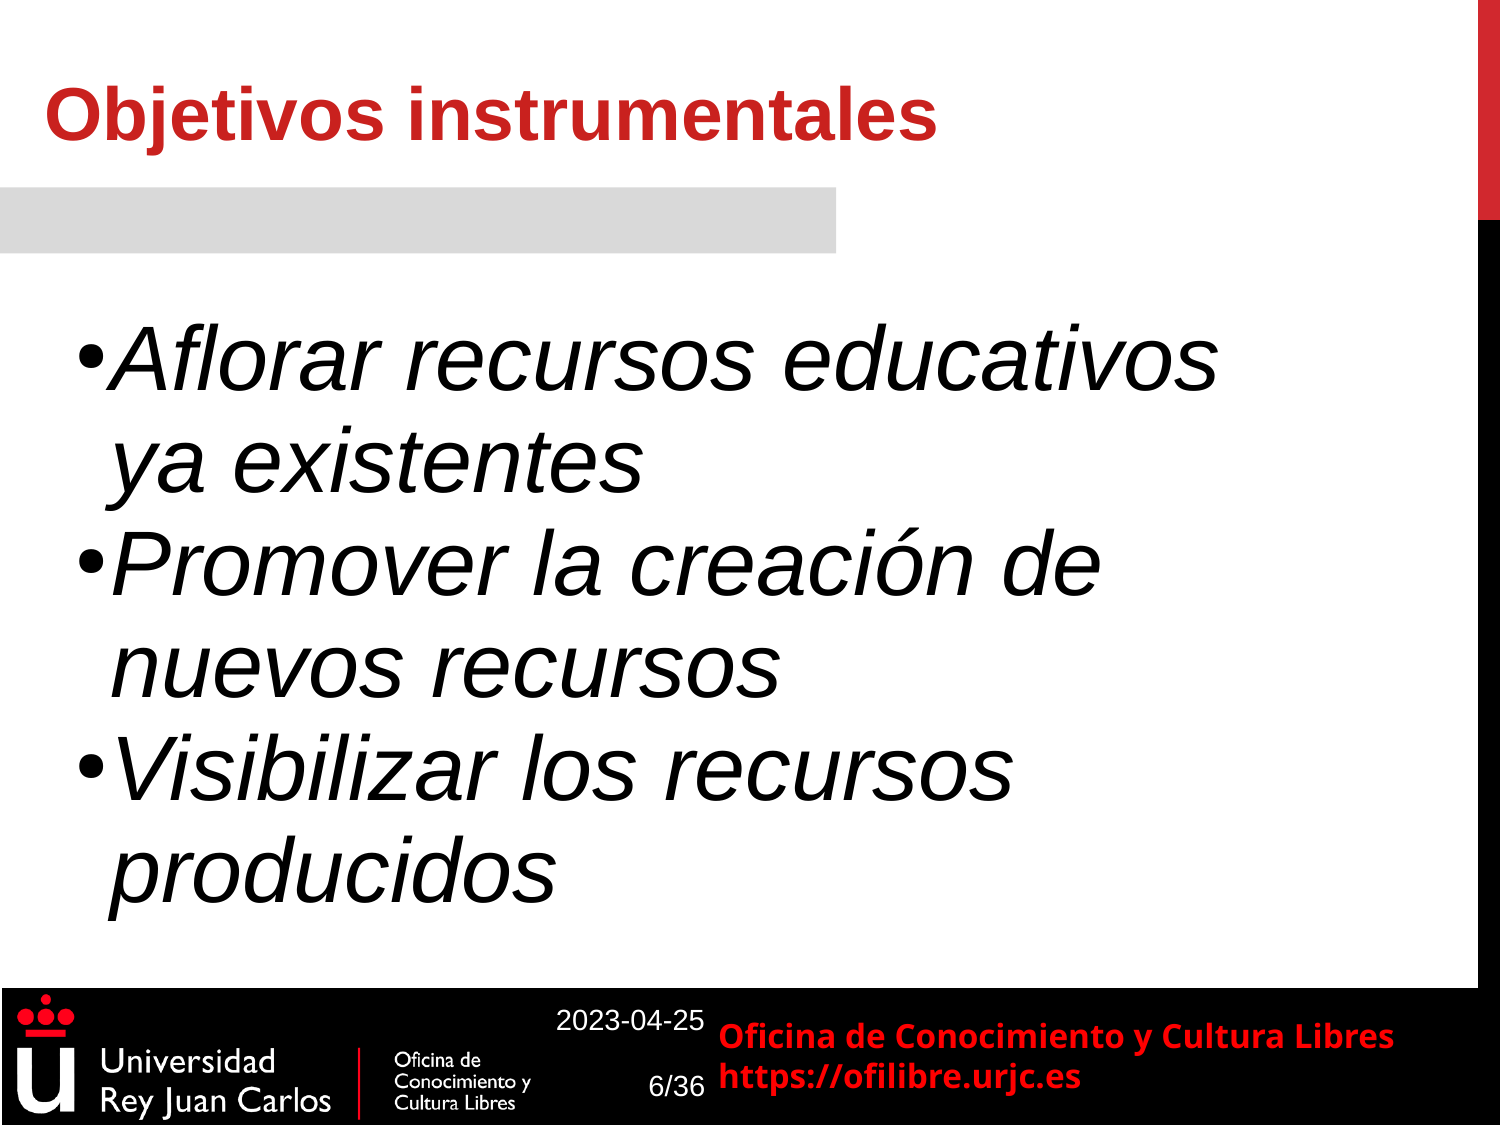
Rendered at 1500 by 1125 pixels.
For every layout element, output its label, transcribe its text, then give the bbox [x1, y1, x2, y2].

text_box Aflorar recursos educativos ya existentes Promover la creación de nuevos recursos Visibilizar los recursos producidos [60, 299, 1321, 942]
title [75, 7, 1425, 196]
picture [17, 994, 531, 1120]
text_box Objetivos instrumentales [30, 64, 1306, 248]
